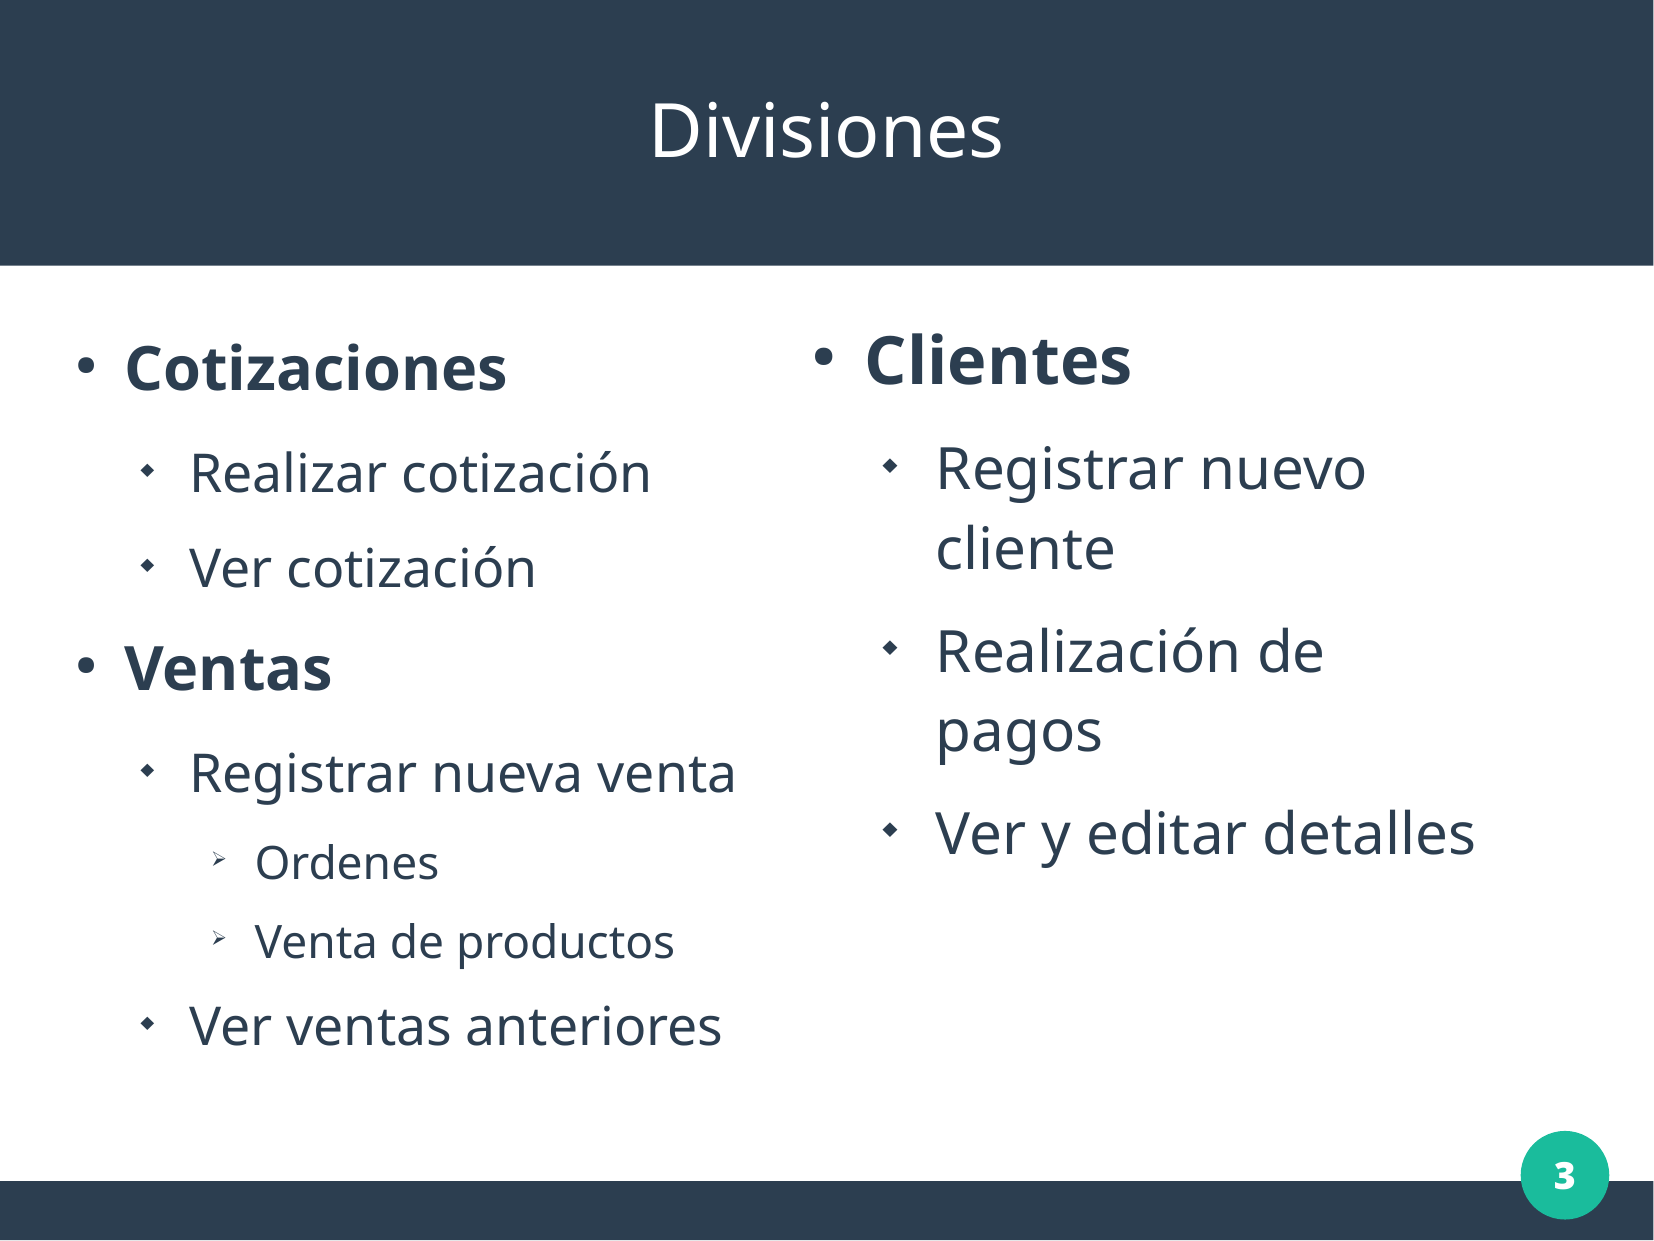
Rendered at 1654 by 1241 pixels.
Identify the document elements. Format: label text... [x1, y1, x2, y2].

list Clientes Registrar nuevo cliente Realización de pagos Ver y editar detalles [794, 313, 1486, 1141]
title Divisiones [59, 49, 1595, 207]
list Cotizaciones Realizar cotización Ver cotización Ventas Registrar nueva venta Ordenes Venta de productos Ver ventas anteriores [59, 324, 751, 1152]
